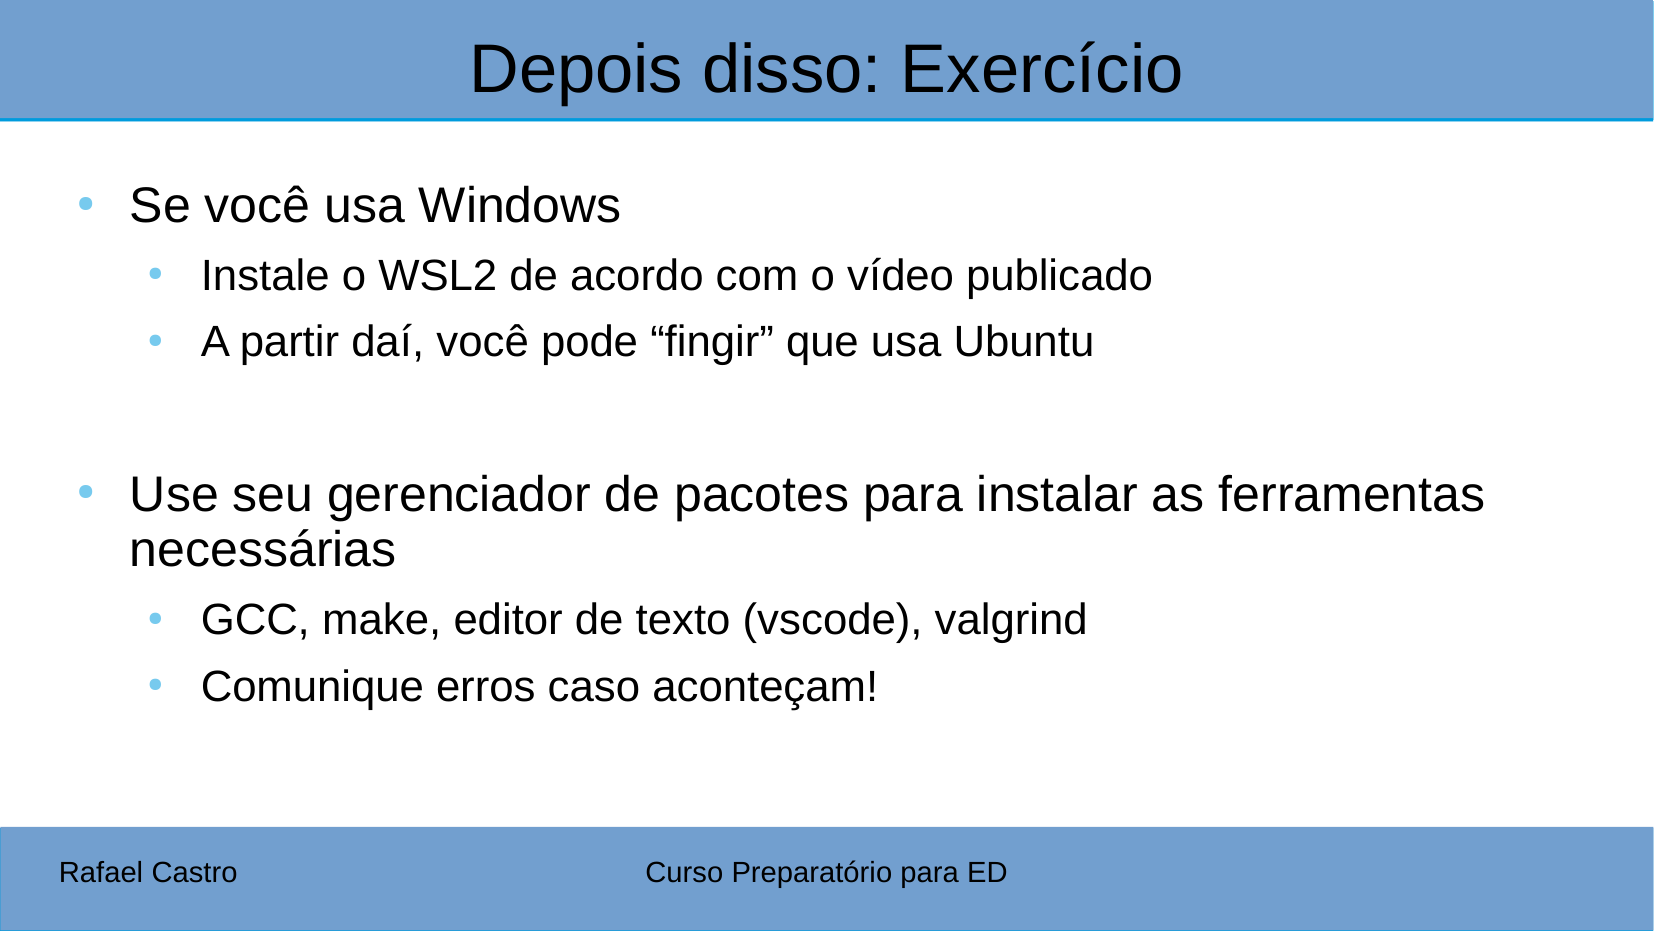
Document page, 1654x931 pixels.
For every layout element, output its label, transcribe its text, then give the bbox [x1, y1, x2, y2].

list Se você usa Windows Instale o WSL2 de acordo com o vídeo publicado A partir daí, você pode “fingir” que usa Ubuntu Use seu gerenciador de pacotes para instalar as ferramentas necessárias GCC, make, editor de texto (vscode), valgrind Comunique erros caso aconteçam! [59, 177, 1595, 768]
title Depois disso: Exercício [59, 29, 1595, 108]
